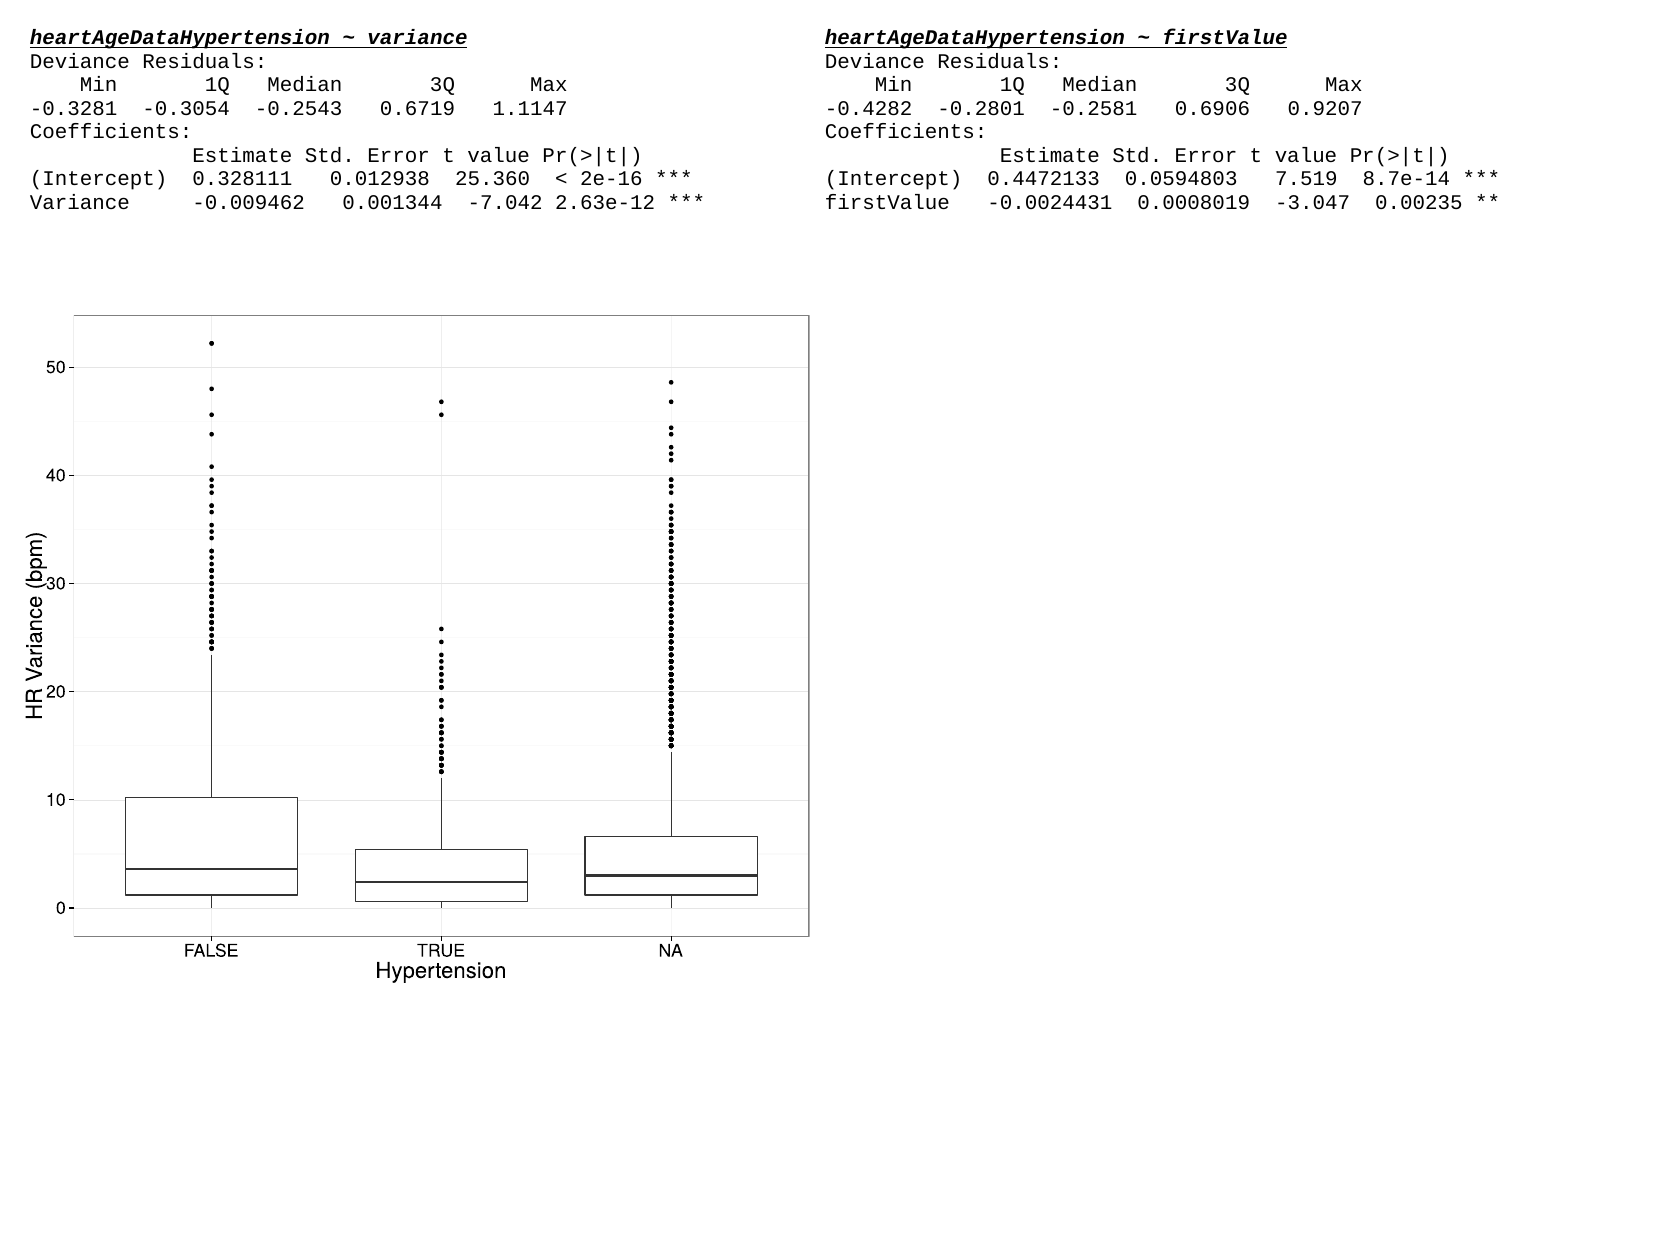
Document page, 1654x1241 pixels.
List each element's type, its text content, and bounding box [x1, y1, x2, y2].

picture [13, 299, 826, 991]
text_box heartAgeDataHypertension ~ variance Deviance Residuals: Min 1Q Median 3Q Max -0.3281 -0.3054 -0.2543 0.6719 1.1147 Coefficients: Estimate Std. Error t value Pr(>|t|) (Intercept) 0.328111 0.012938 25.360 < 2e-16 *** Variance -0.009462 0.001344 -7.042 2.63e-12 *** [15, 20, 795, 226]
text_box heartAgeDataHypertension ~ firstValue Deviance Residuals: Min 1Q Median 3Q Max -0.4282 -0.2801 -0.2581 0.6906 0.9207 Coefficients: Estimate Std. Error t value Pr(>|t|) (Intercept) 0.4472133 0.0594803 7.519 8.7e-14 *** firstValue -0.0024431 0.0008019 -3.047 0.00235 ** [810, 20, 1615, 226]
